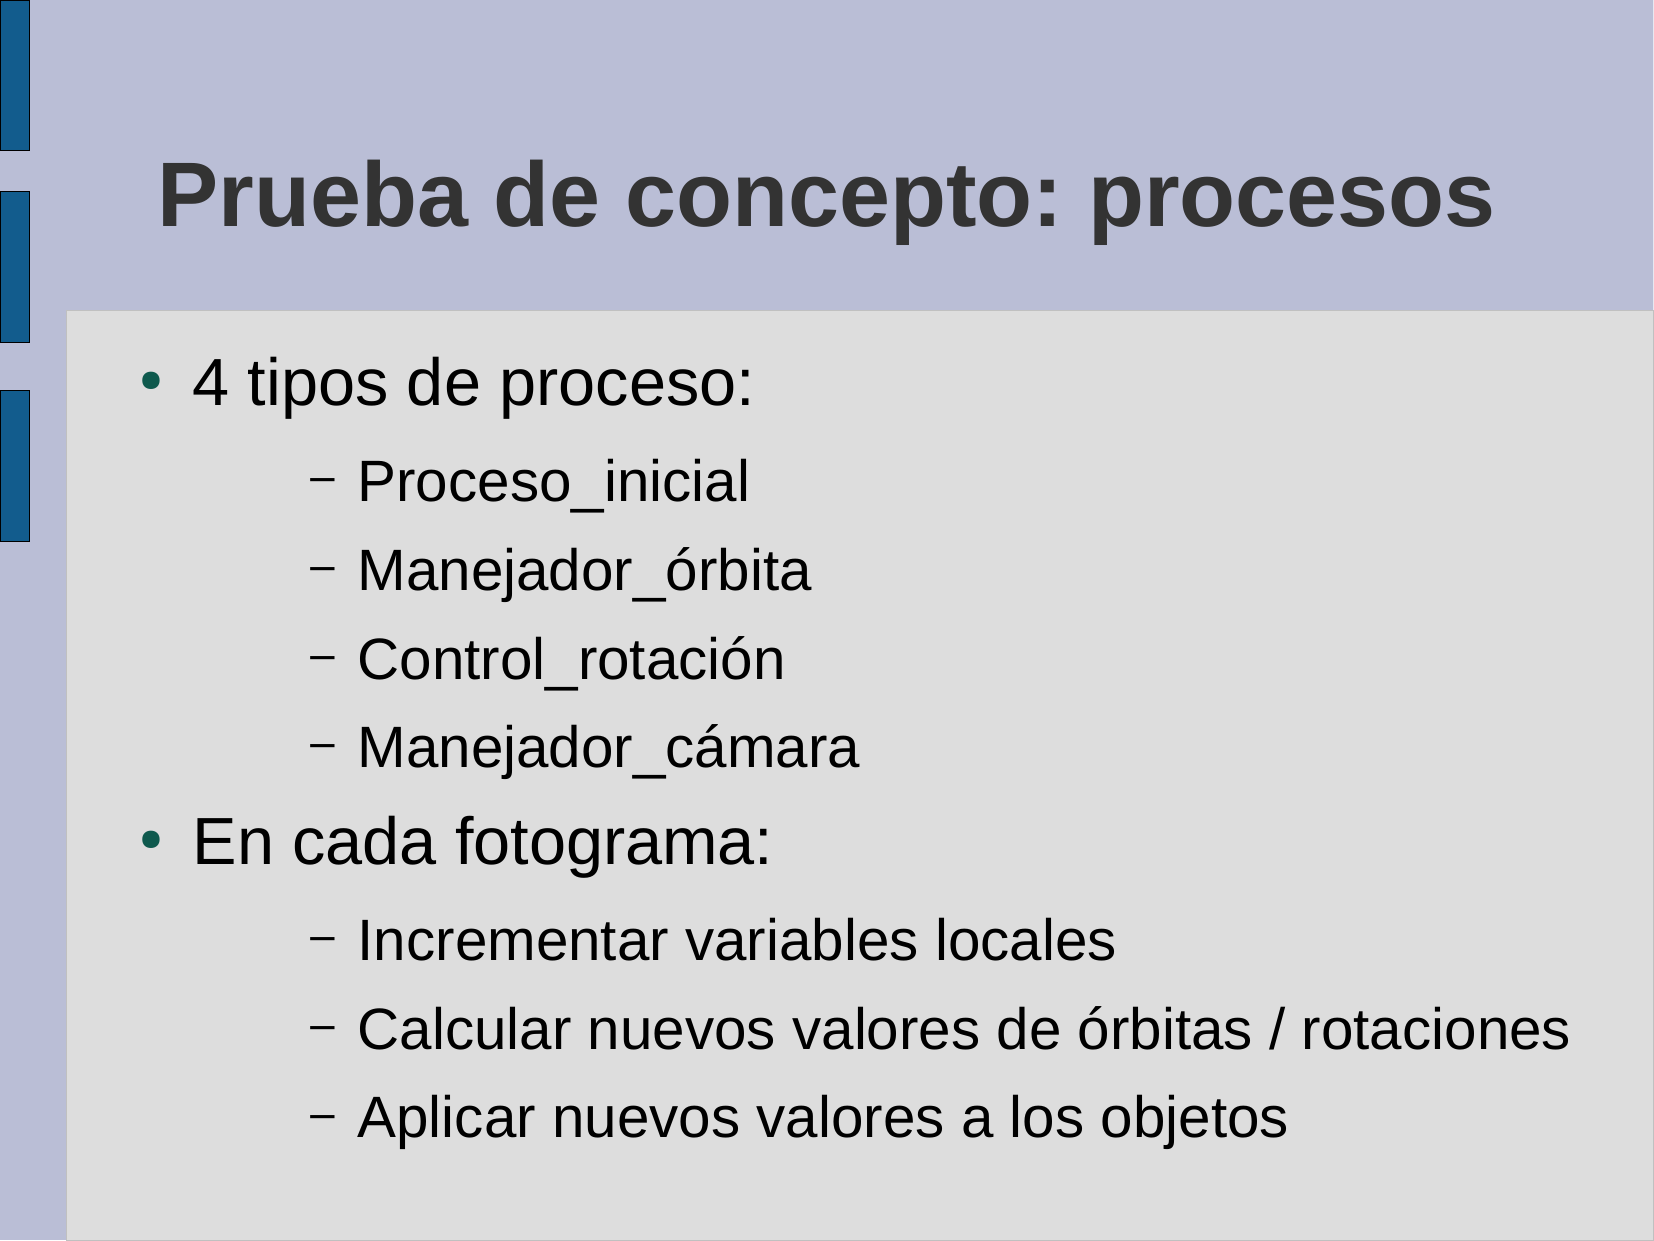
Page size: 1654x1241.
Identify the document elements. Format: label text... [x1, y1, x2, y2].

list 4 tipos de proceso: Proceso_inicial Manejador_órbita Control_rotación Manejador_cámara En cada fotograma: Incrementar variables locales Calcular nuevos valores de órbitas / rotaciones Aplicar nuevos valores a los objetos [121, 344, 1595, 1149]
title Prueba de concepto: procesos [121, 91, 1534, 299]
